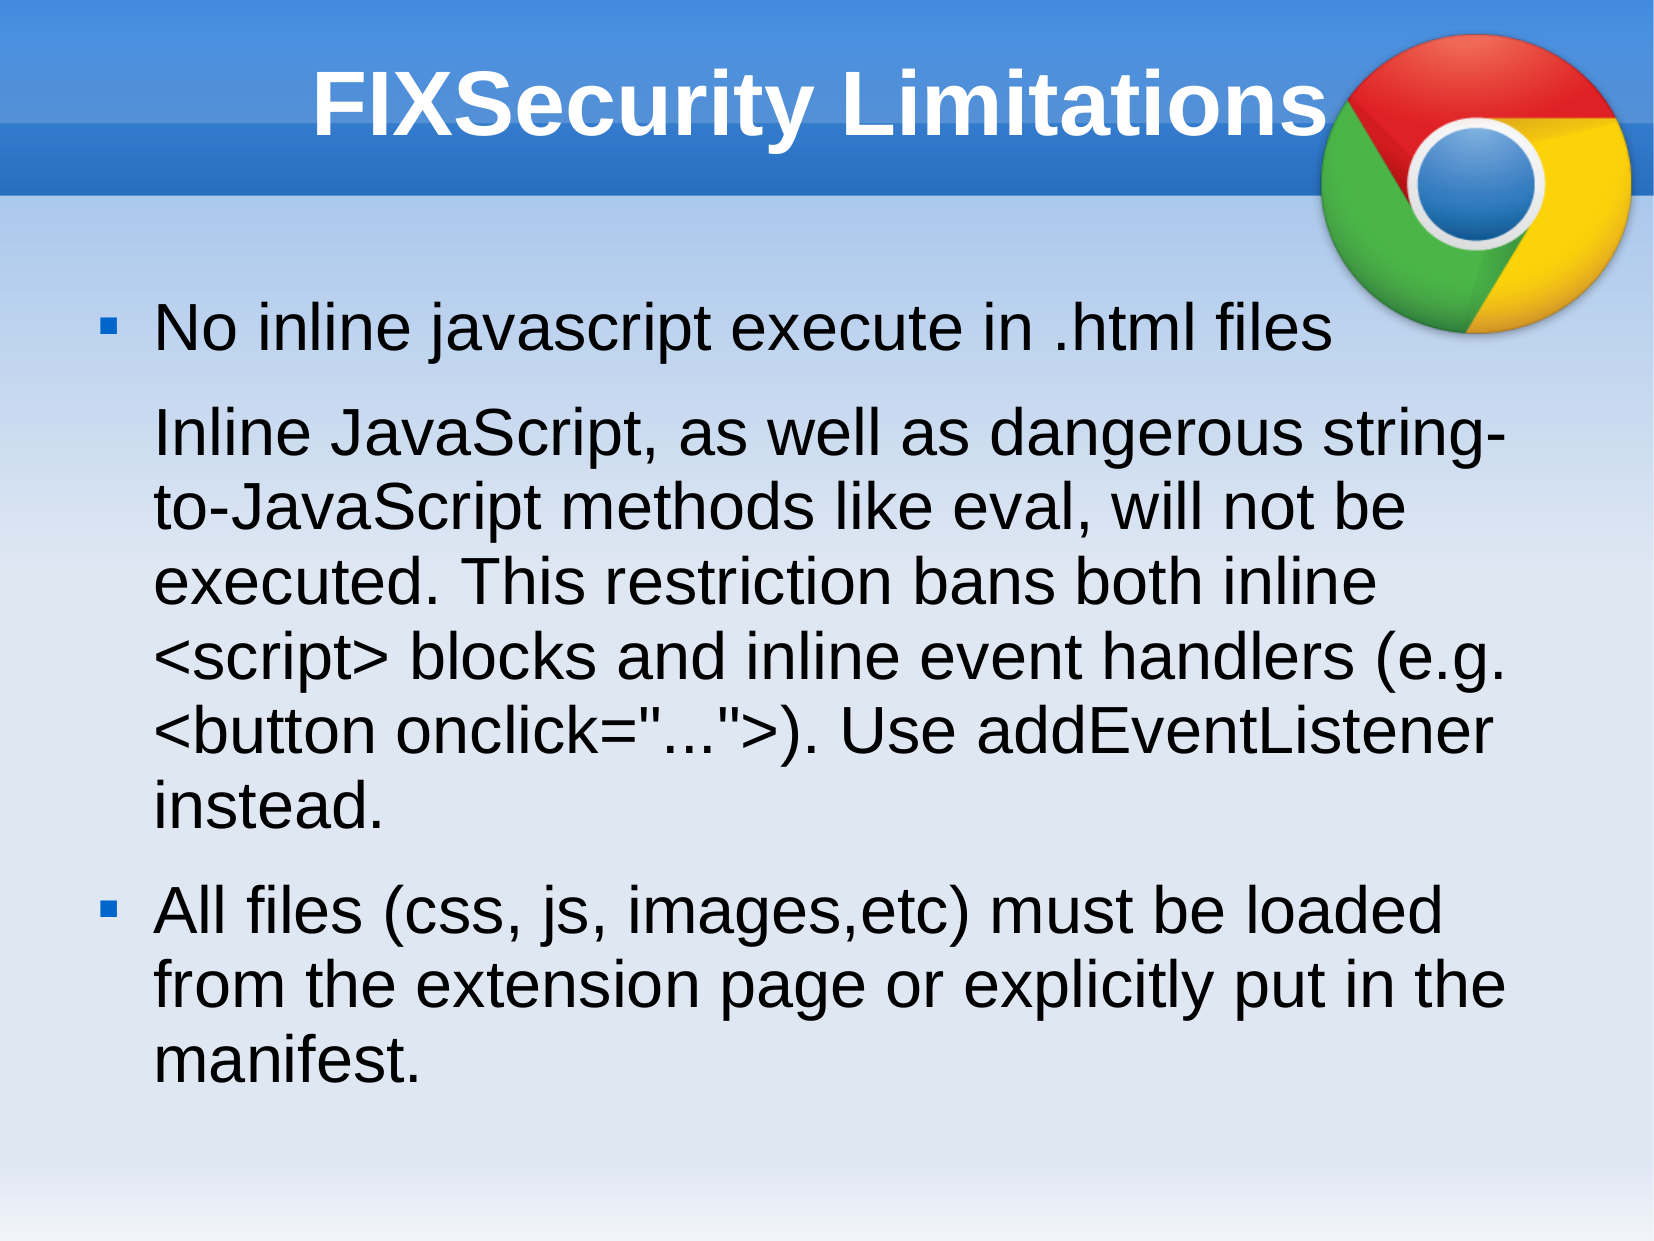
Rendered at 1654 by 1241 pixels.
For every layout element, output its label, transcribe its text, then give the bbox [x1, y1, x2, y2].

picture [0, 0, 1654, 1241]
list No inline javascript execute in .html files Inline JavaScript, as well as dangerous string-to-JavaScript methods like eval, will not be executed. This restriction bans both inline <script> blocks and inline event handlers (e.g. <button onclick="...">). Use addEventListener instead. All files (css, js, images,etc) must be loaded from the extension page or explicitly put in the manifest. [82, 290, 1571, 1109]
title FIXSecurity Limitations [76, 0, 1565, 208]
